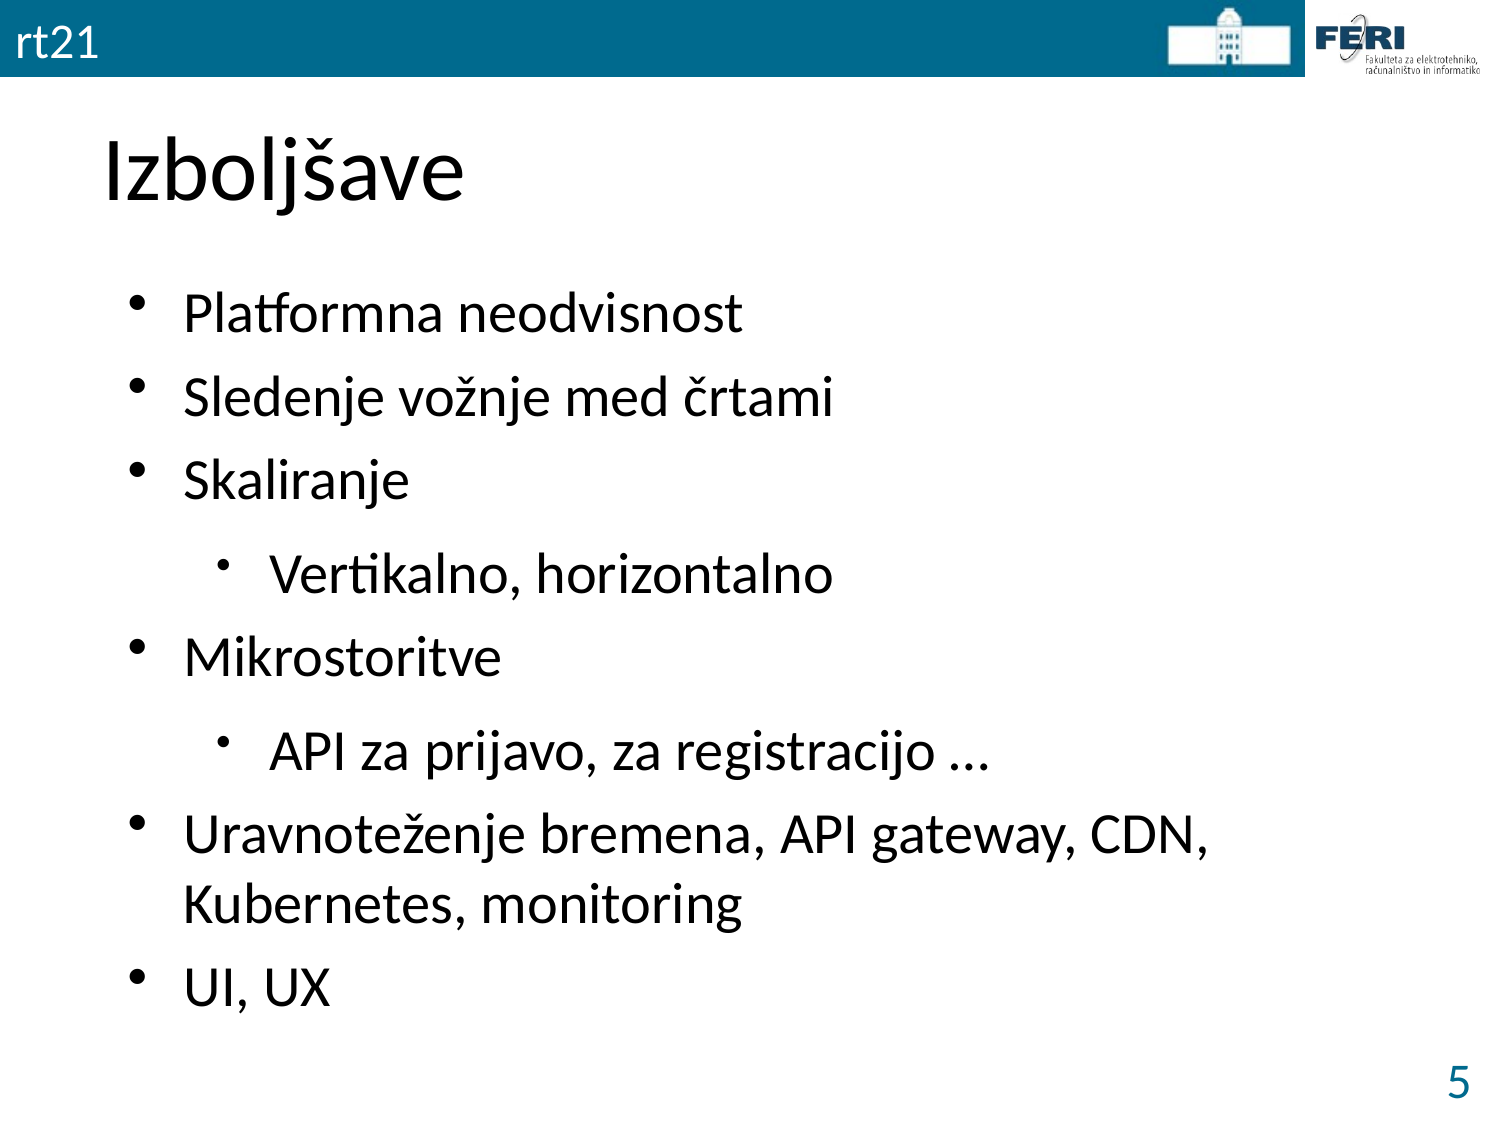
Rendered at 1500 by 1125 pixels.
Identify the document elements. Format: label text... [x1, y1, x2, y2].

slide_number <number> [1339, 1046, 1487, 1112]
picture [1167, 7, 1292, 66]
picture [1316, 13, 1480, 74]
list Platformna neodvisnost Sledenje vožnje med črtami Skaliranje Vertikalno, horizontalno Mikrostoritve API za prijavo, za registracijo … Uravnoteženje bremena, API gateway, CDN, Kubernetes, monitoring UI, UX [112, 267, 1388, 1024]
footer rt21 [0, 0, 1117, 77]
title Izboljšave [87, 78, 1425, 250]
